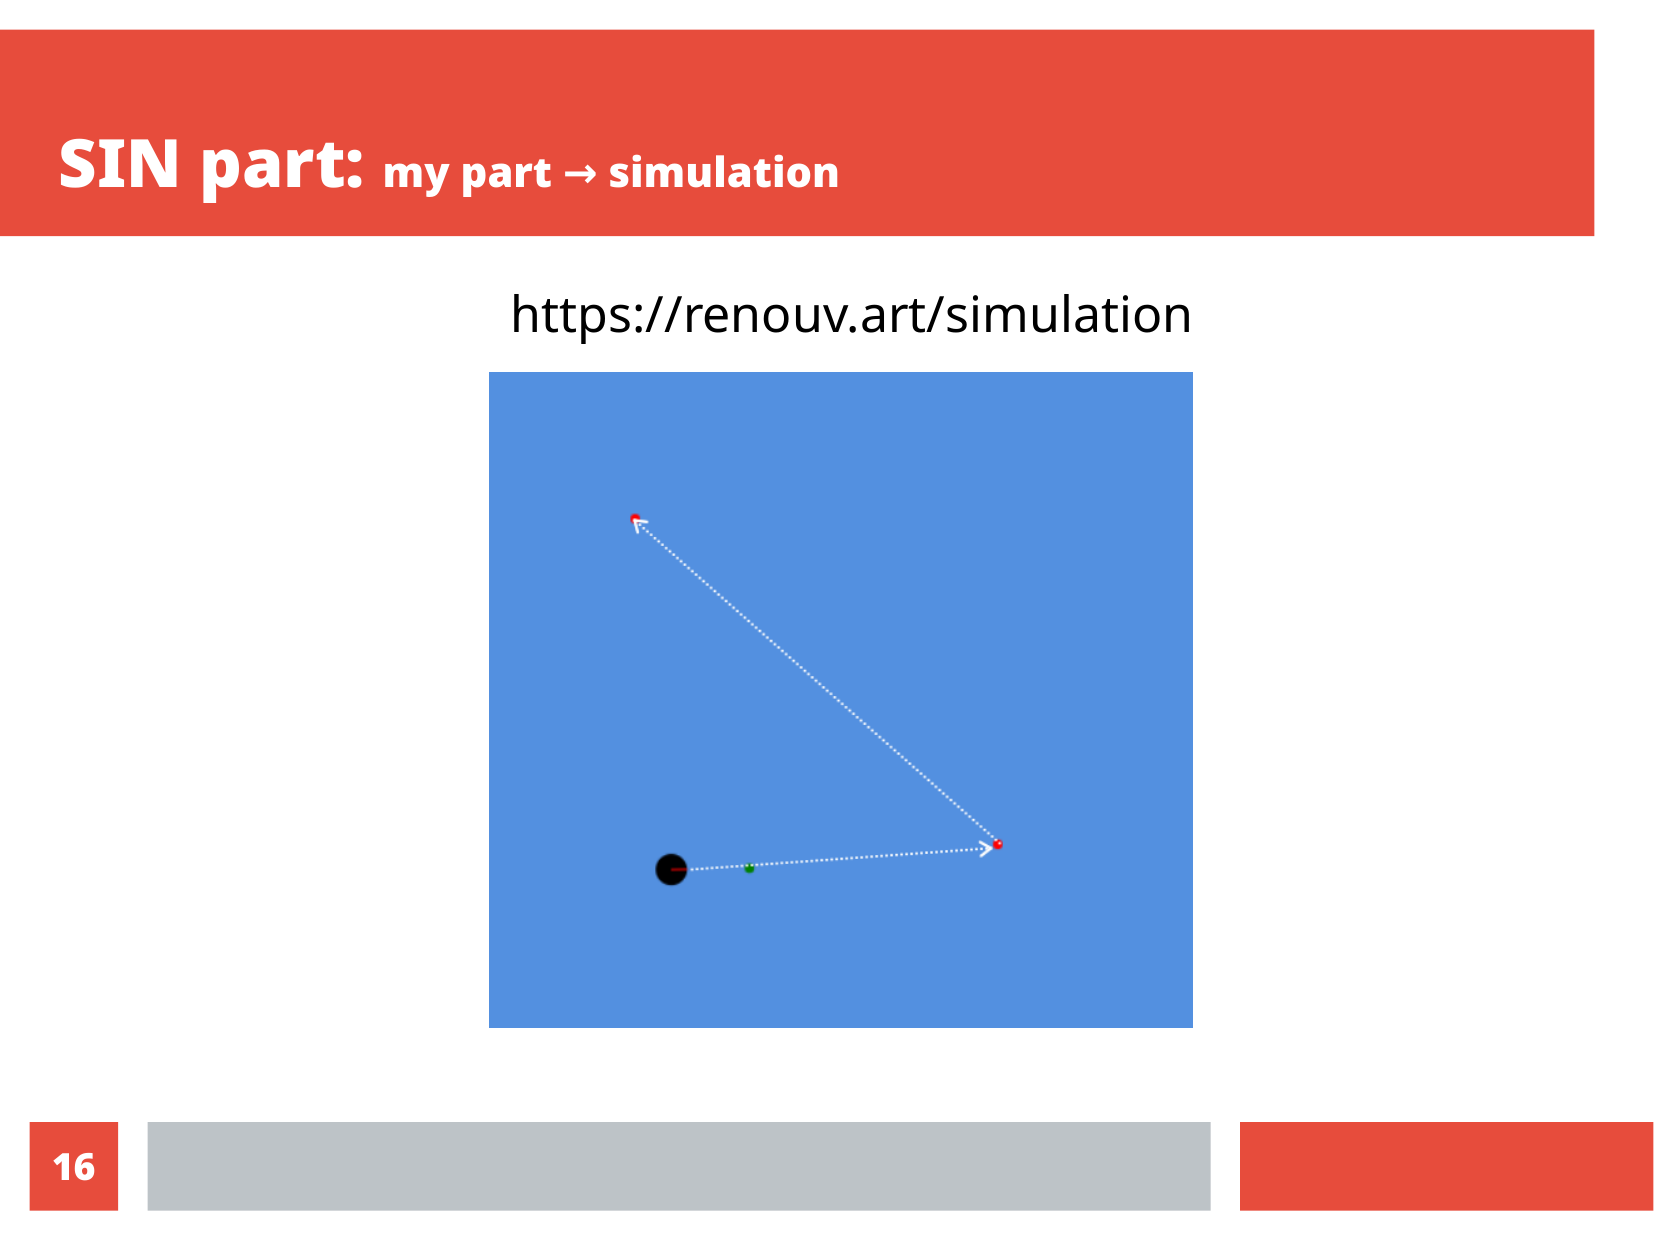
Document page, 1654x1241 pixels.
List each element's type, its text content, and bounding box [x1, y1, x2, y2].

title SIN part: my part → simulation [59, 59, 1595, 207]
text_box https://renouv.art/simulation [496, 271, 1229, 367]
picture [489, 372, 1193, 1028]
